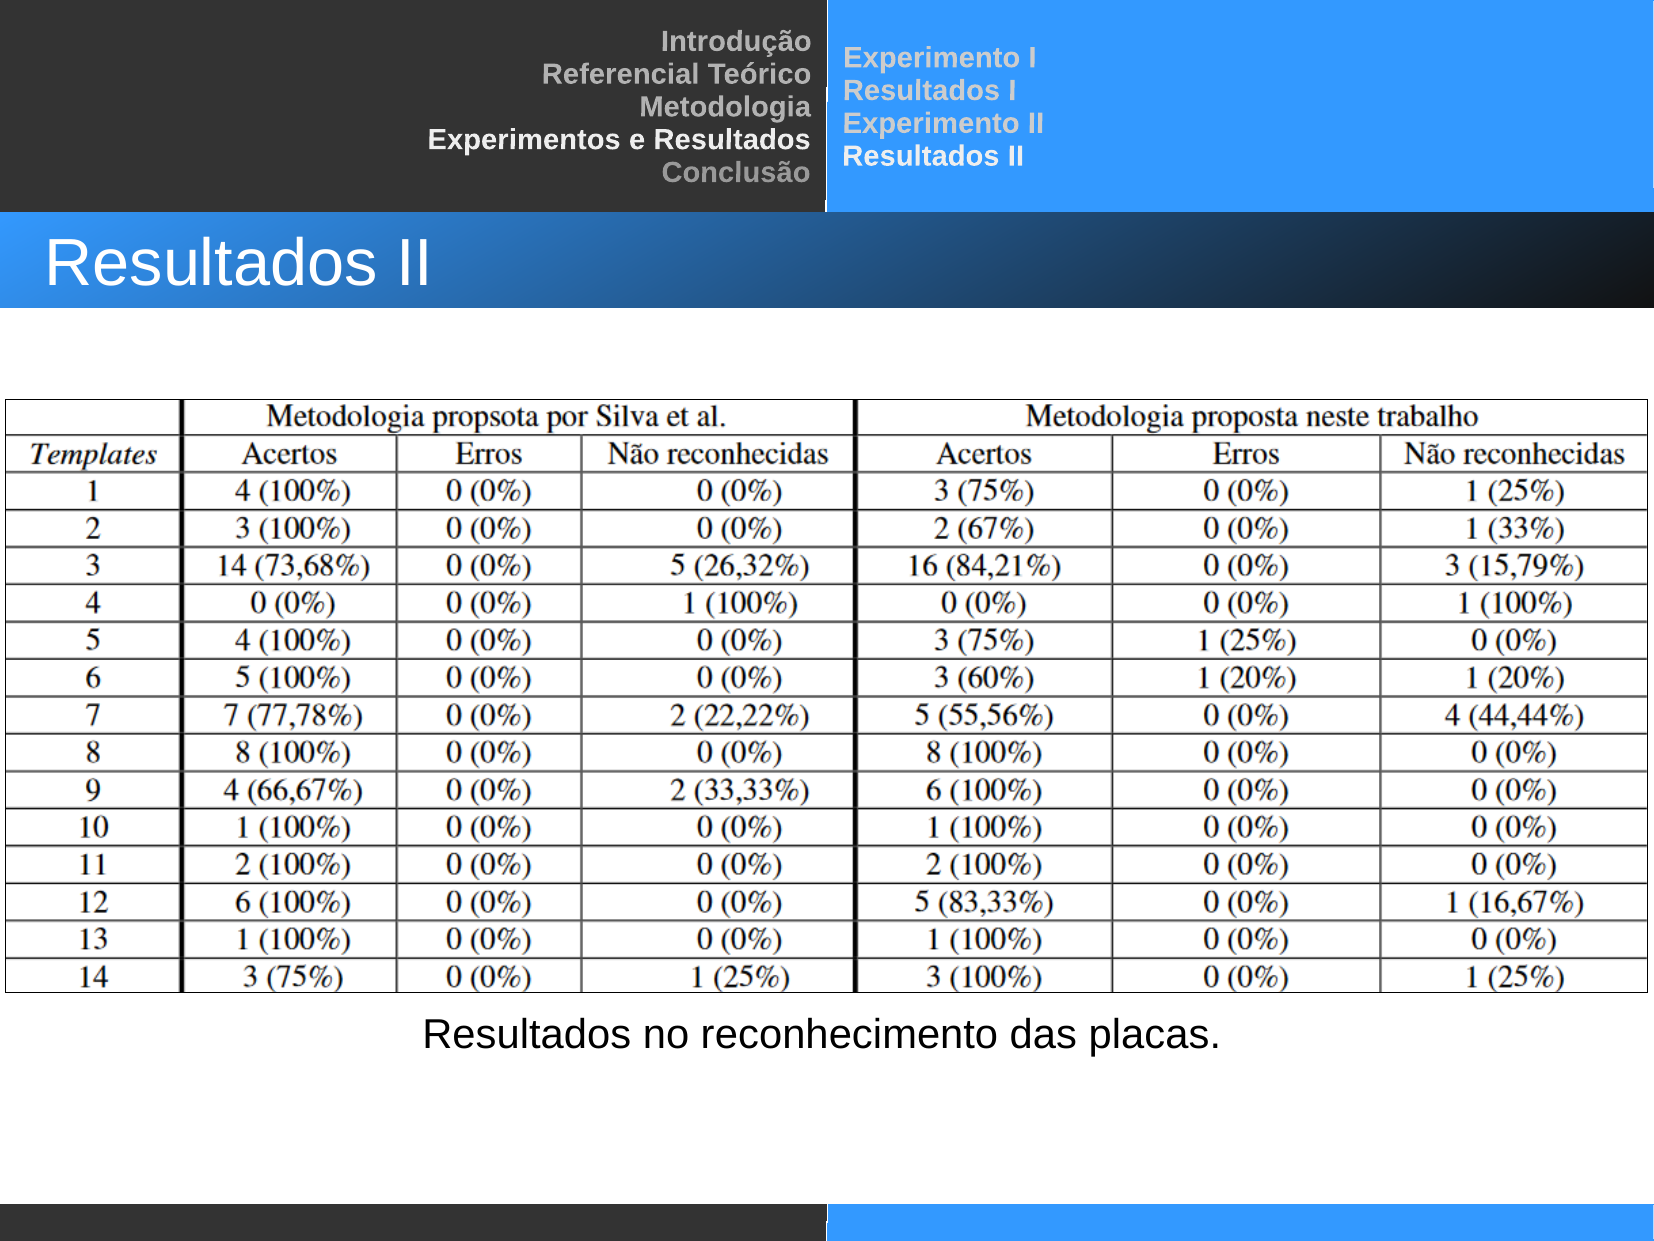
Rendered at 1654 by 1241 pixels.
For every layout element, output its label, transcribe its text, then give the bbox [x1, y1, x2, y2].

picture [5, 399, 1648, 993]
text_box Resultados no reconhecimento das placas. [407, 1003, 1247, 1075]
text_box Resultados II [0, 212, 1654, 308]
text_box [827, 1204, 1654, 1241]
text_box Experimento I Resultados I Experimento II Resultados II [827, 0, 1654, 212]
text_box Introdução Referencial Teórico Metodologia Experimentos e Resultados Conclusão [0, 0, 827, 212]
text_box [0, 1204, 827, 1241]
